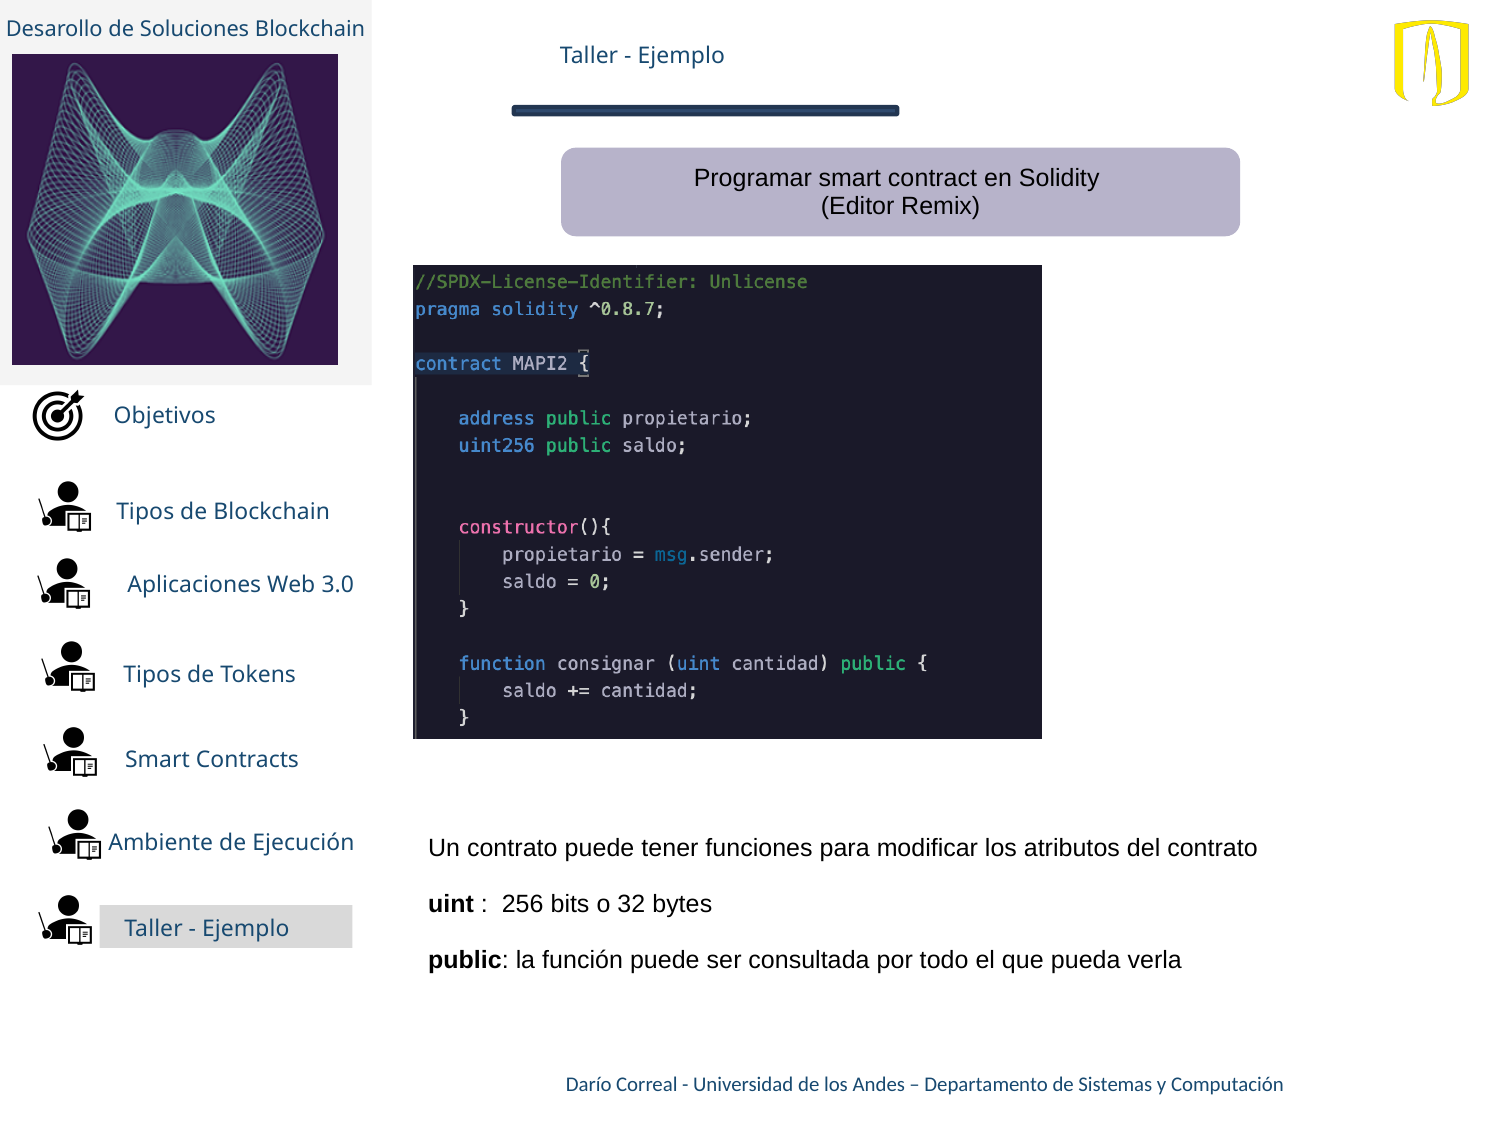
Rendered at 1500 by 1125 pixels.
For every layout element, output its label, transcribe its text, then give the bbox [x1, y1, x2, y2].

text_box Taller - Ejemplo [109, 905, 305, 949]
text_box Darío Correal - Universidad de los Andes – Departamento de Sistemas y Computación [551, 1062, 1300, 1103]
text_box [100, 905, 109, 948]
picture [27, 384, 90, 446]
text_box Tipos de Blockchain [101, 489, 346, 532]
text_box Objetivos [98, 393, 231, 437]
text_box Smart Contracts [110, 737, 314, 781]
picture [40, 632, 103, 695]
picture [1387, 19, 1476, 107]
text_box Un contrato puede tener funciones para modificar los atributos del contrato uint : 256 bits o 32 bytes public: la función puede ser consultada por todo el que pueda verla [413, 826, 1359, 982]
text_box [305, 905, 353, 948]
picture [47, 800, 109, 863]
text_box Programar smart contract en Solidity (Editor Remix) [561, 147, 1241, 237]
picture [12, 54, 338, 365]
picture [42, 718, 105, 780]
picture [413, 265, 1042, 739]
picture [37, 472, 99, 535]
picture [37, 886, 100, 948]
text_box [513, 107, 898, 115]
text_box Aplicaciones Web 3.0 [112, 562, 370, 605]
text_box Tipos de Tokens [108, 652, 312, 695]
picture [36, 549, 98, 612]
text_box Taller - Ejemplo [544, 32, 740, 76]
text_box Ambiente de Ejecución [63, 820, 370, 863]
